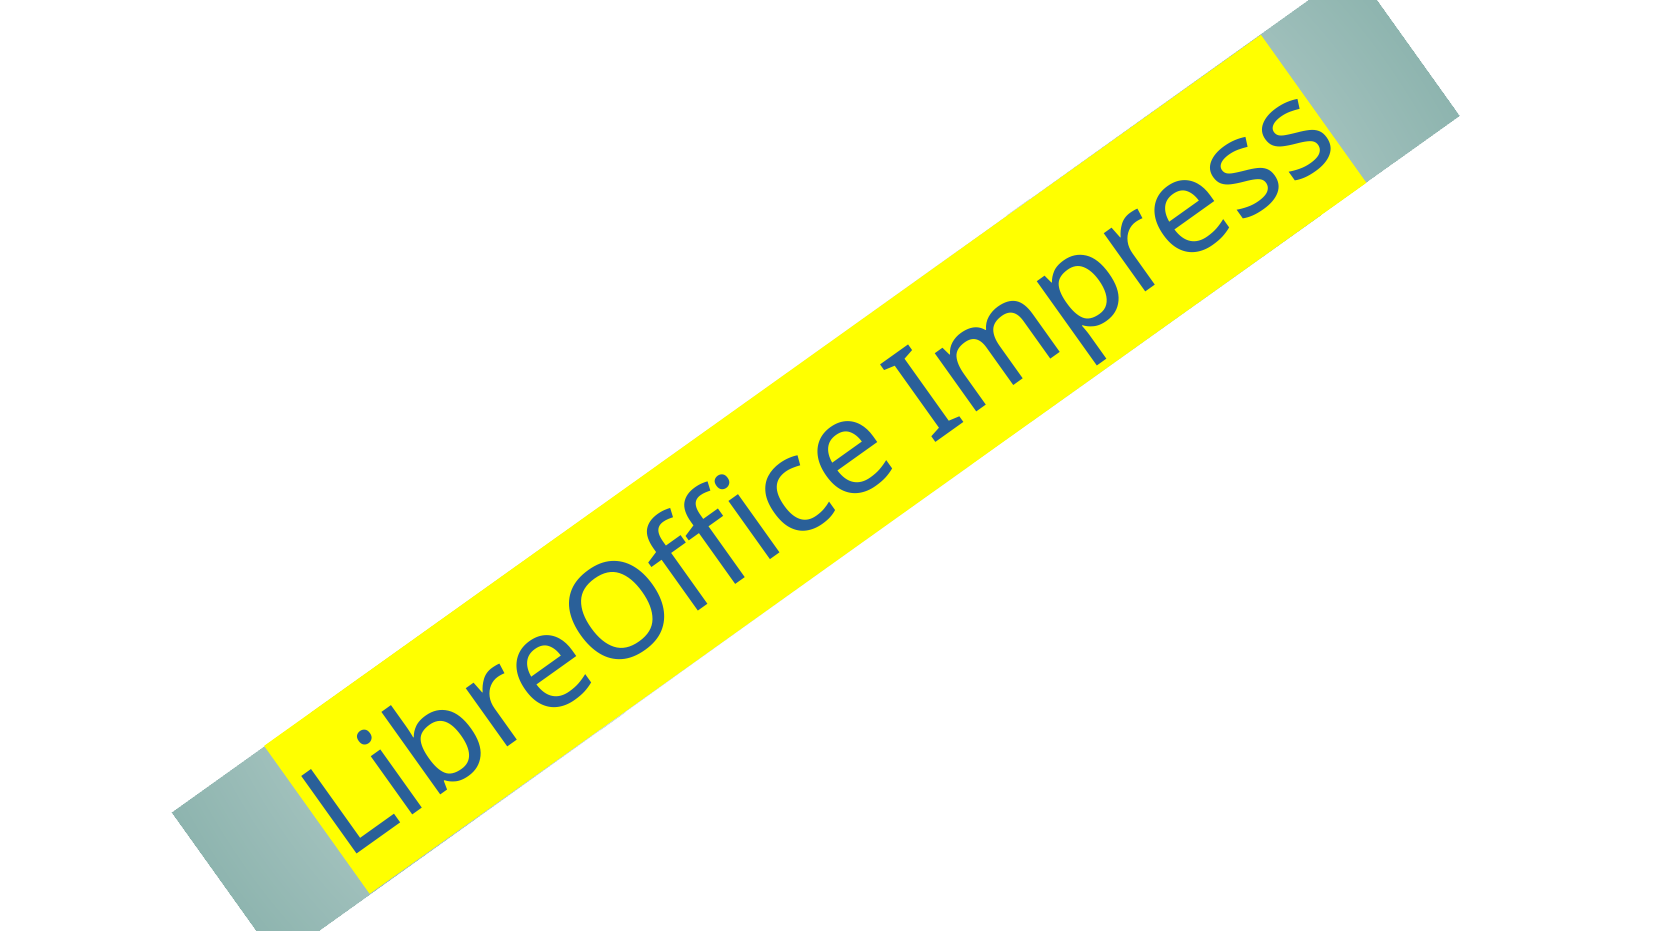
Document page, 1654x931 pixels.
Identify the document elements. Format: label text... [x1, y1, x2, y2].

title LibreOffice Impress [171, 0, 1460, 931]
